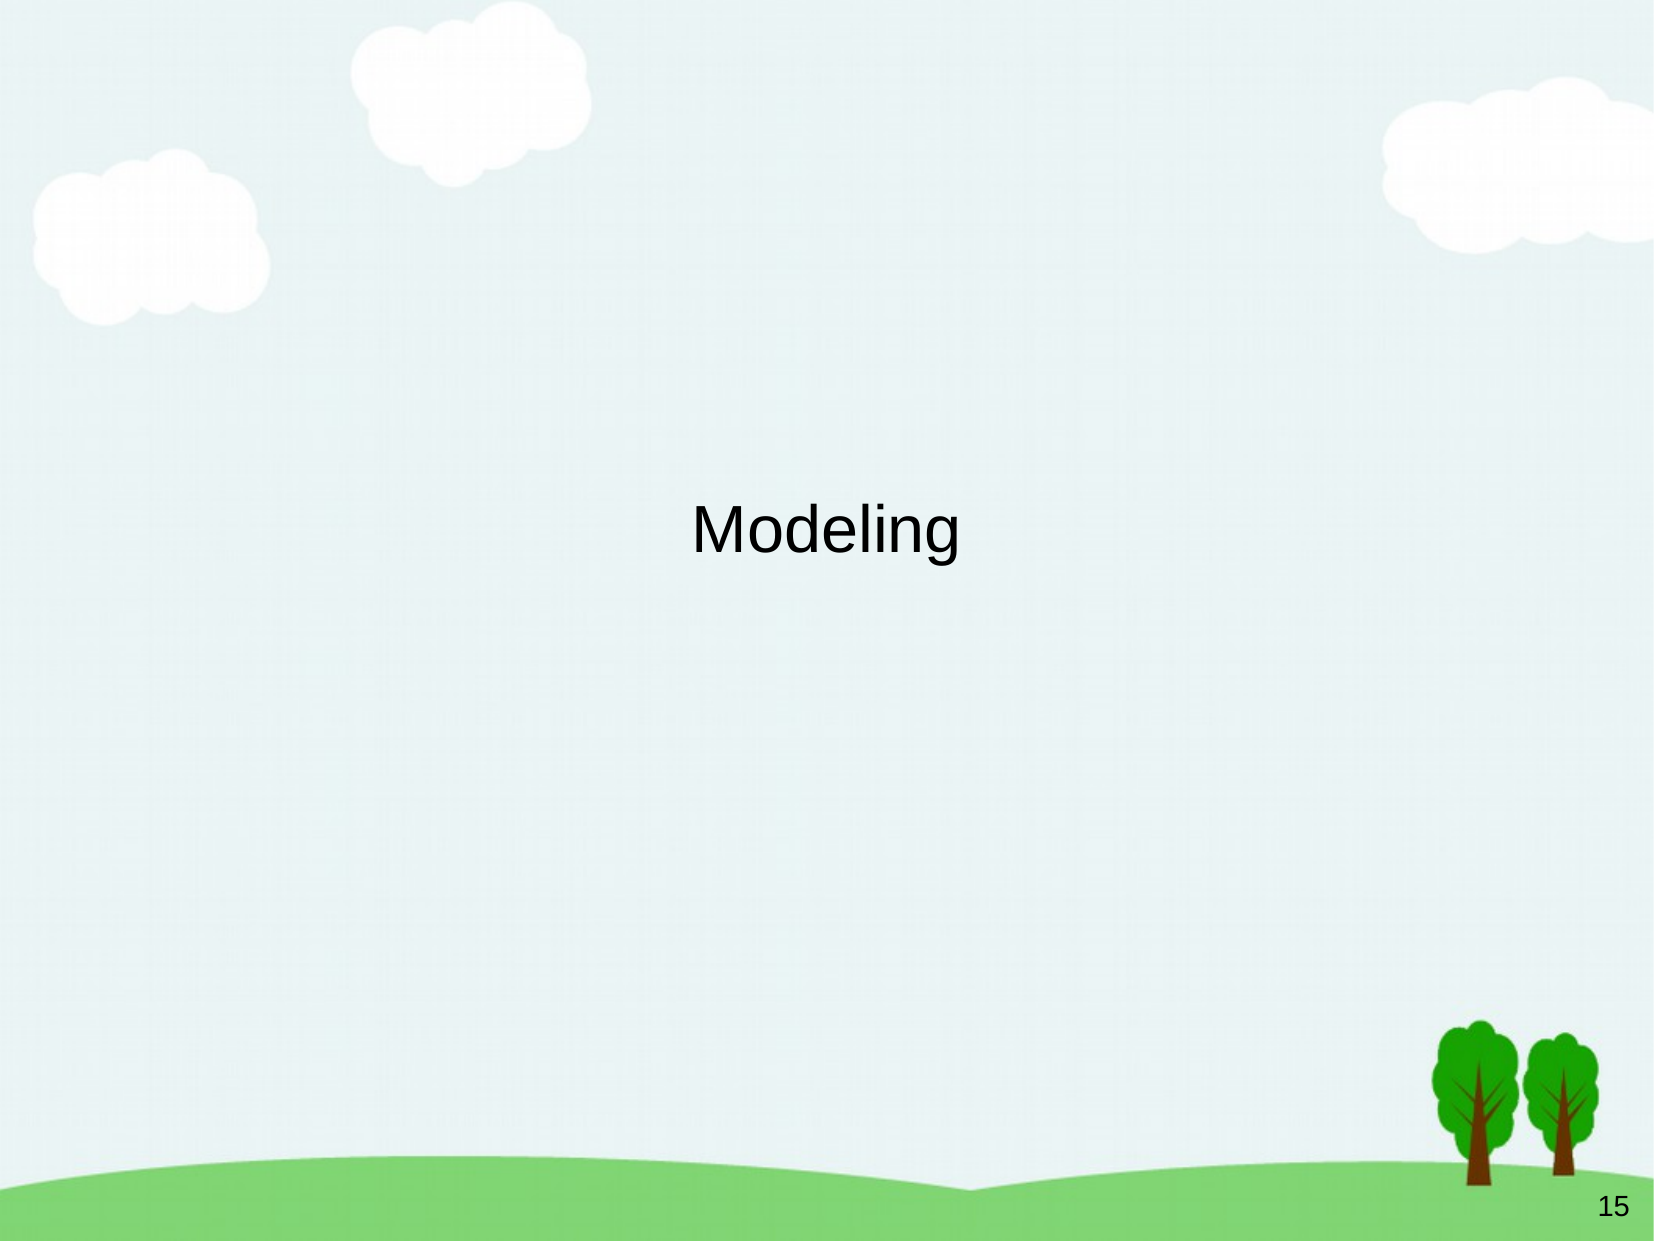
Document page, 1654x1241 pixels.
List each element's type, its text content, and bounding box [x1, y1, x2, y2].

subtitle Modeling [82, 49, 1571, 1010]
picture [0, 0, 1654, 1241]
